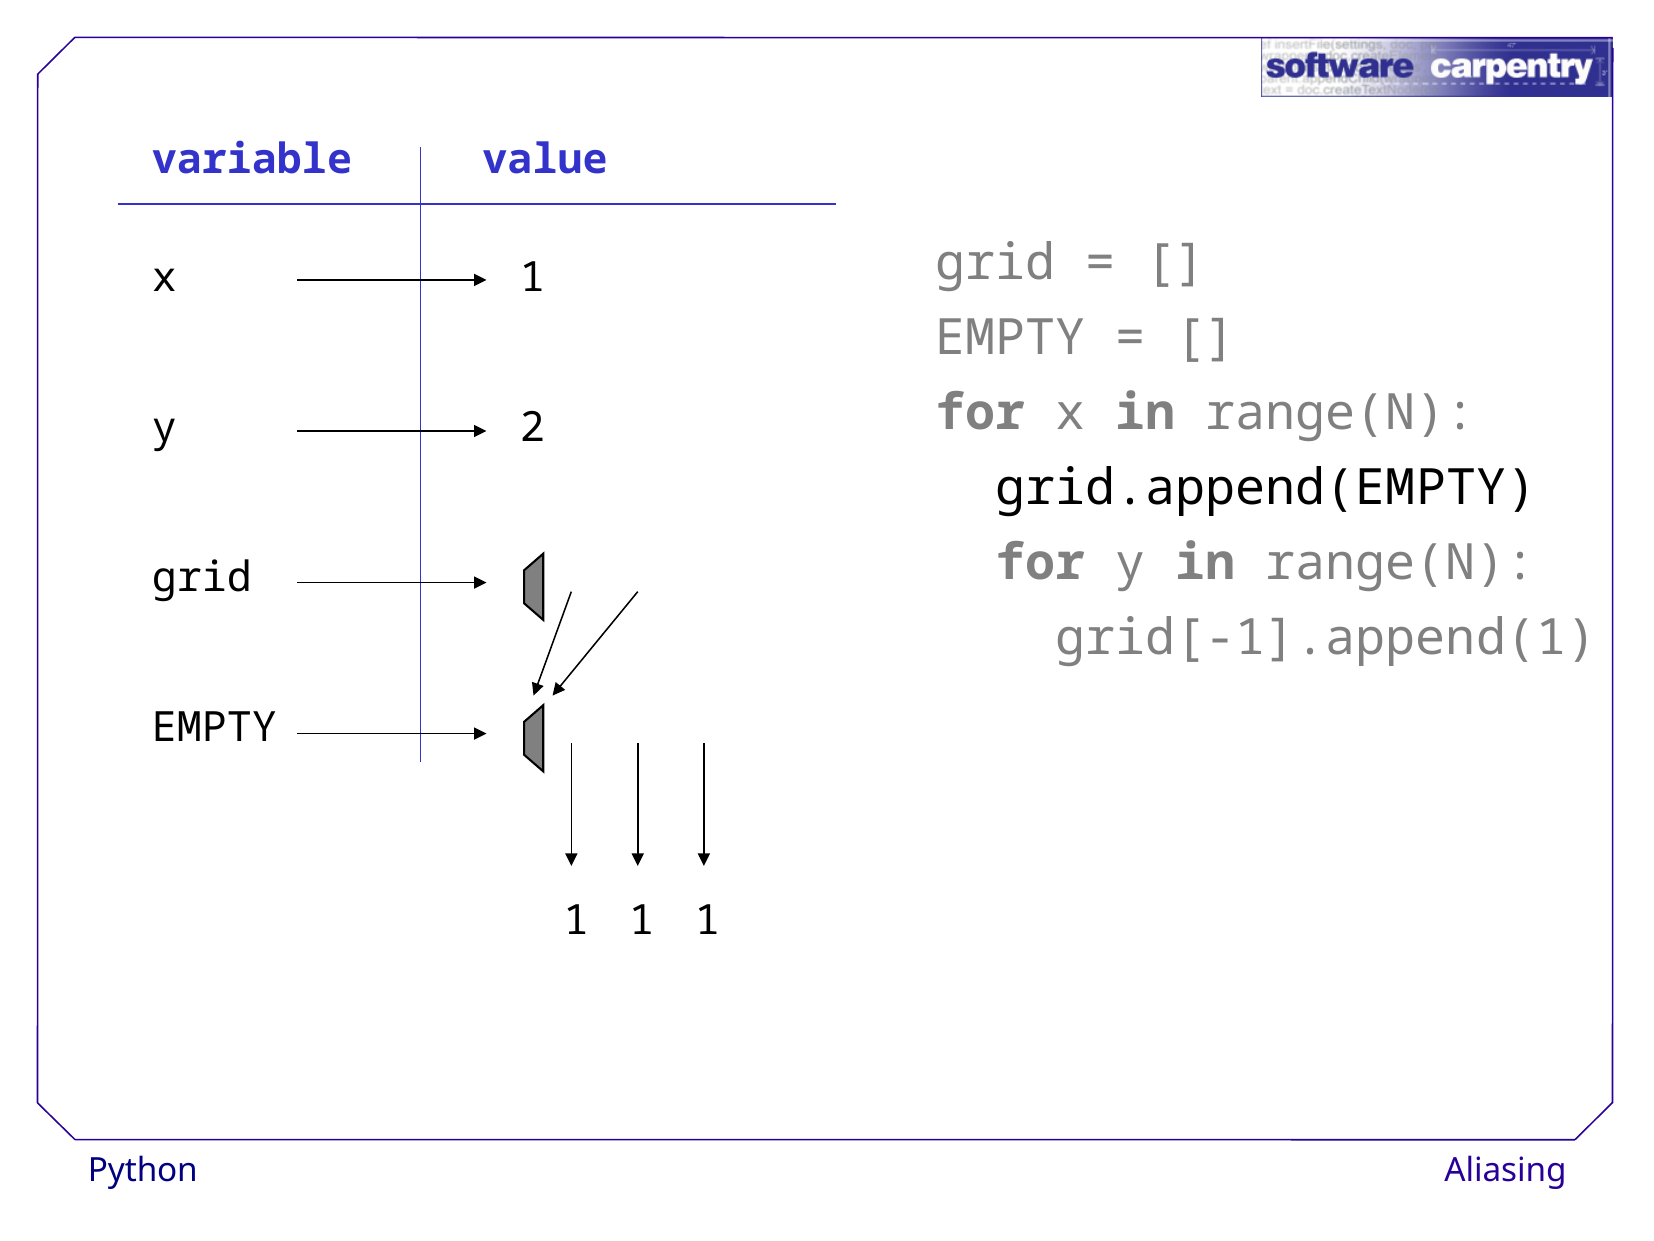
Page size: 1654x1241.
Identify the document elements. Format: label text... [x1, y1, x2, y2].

table_header 1 [543, 885, 609, 951]
text_box [524, 553, 544, 620]
text_box [524, 705, 544, 772]
text_box value [467, 128, 733, 205]
text_box grid = [] EMPTY = [] for x in range(N): grid.append(EMPTY) for y in range(N): grid[-1].append(1) [921, 206, 1517, 696]
table_header [609, 554, 674, 620]
text_box 1 2 [505, 242, 770, 470]
text_box x y grid EMPTY [137, 242, 402, 762]
table_header 1 [674, 885, 740, 951]
picture [1261, 39, 1613, 97]
table_header [674, 705, 740, 771]
table_header [609, 705, 674, 771]
table_header [543, 705, 609, 771]
table_header 1 [609, 885, 674, 951]
text_box variable [137, 128, 402, 205]
table_header [544, 554, 609, 620]
